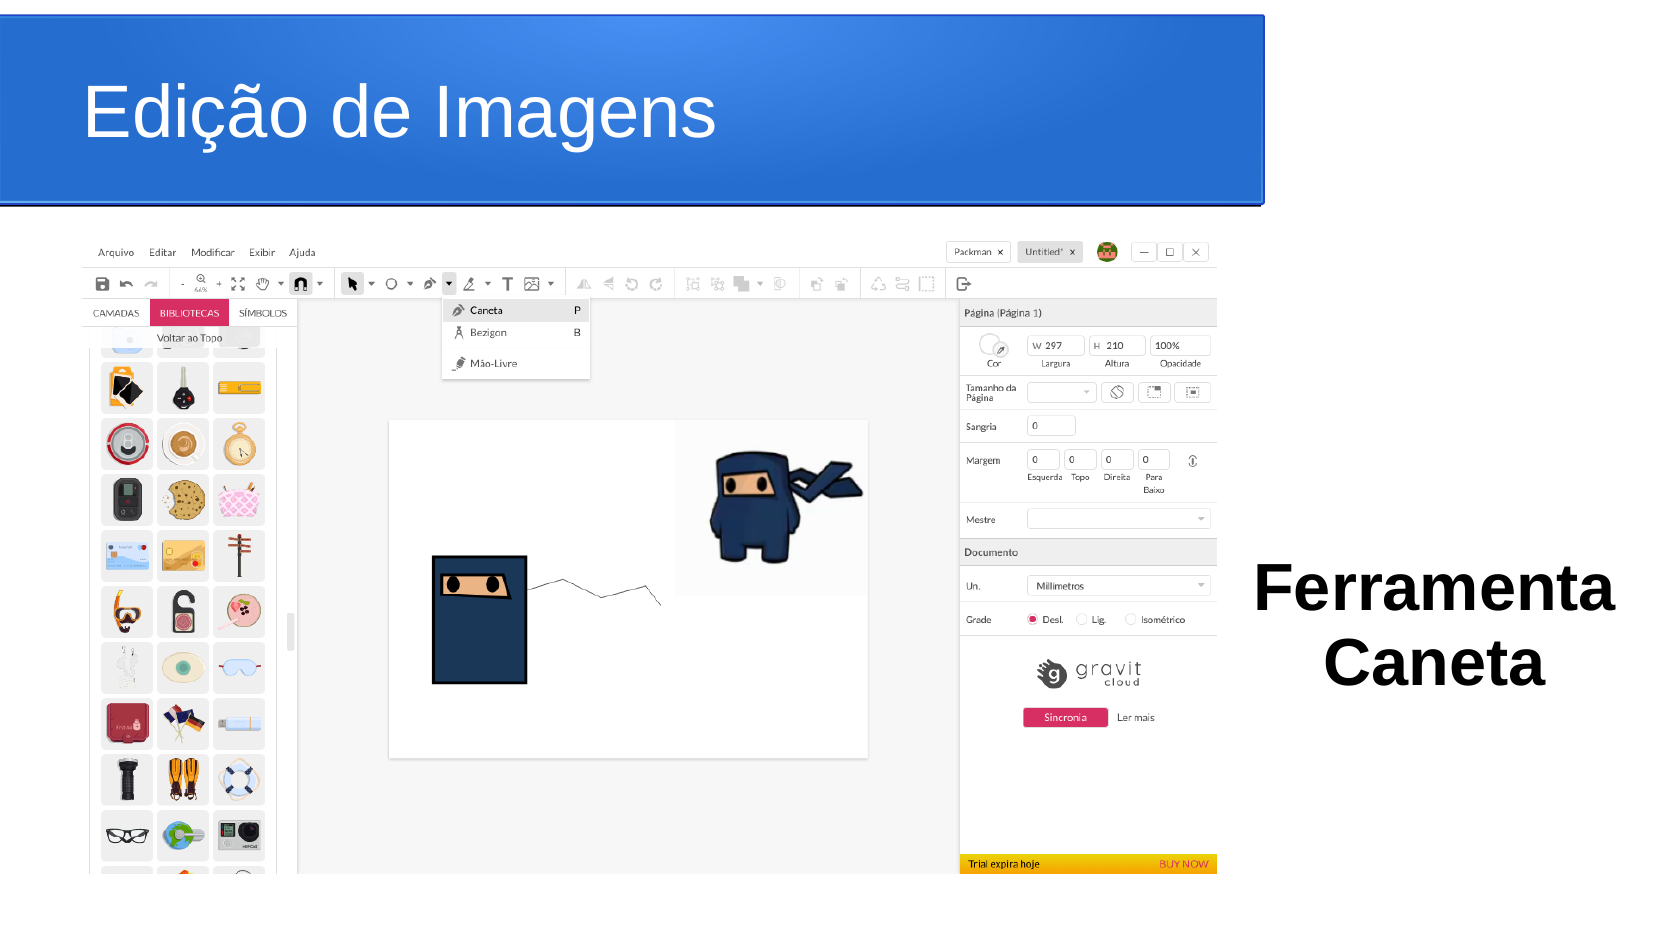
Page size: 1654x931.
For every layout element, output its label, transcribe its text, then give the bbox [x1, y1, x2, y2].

subtitle Ferramenta Caneta [1217, 513, 1654, 737]
title Edição de Imagens [82, 35, 1235, 189]
picture [82, 236, 1217, 875]
